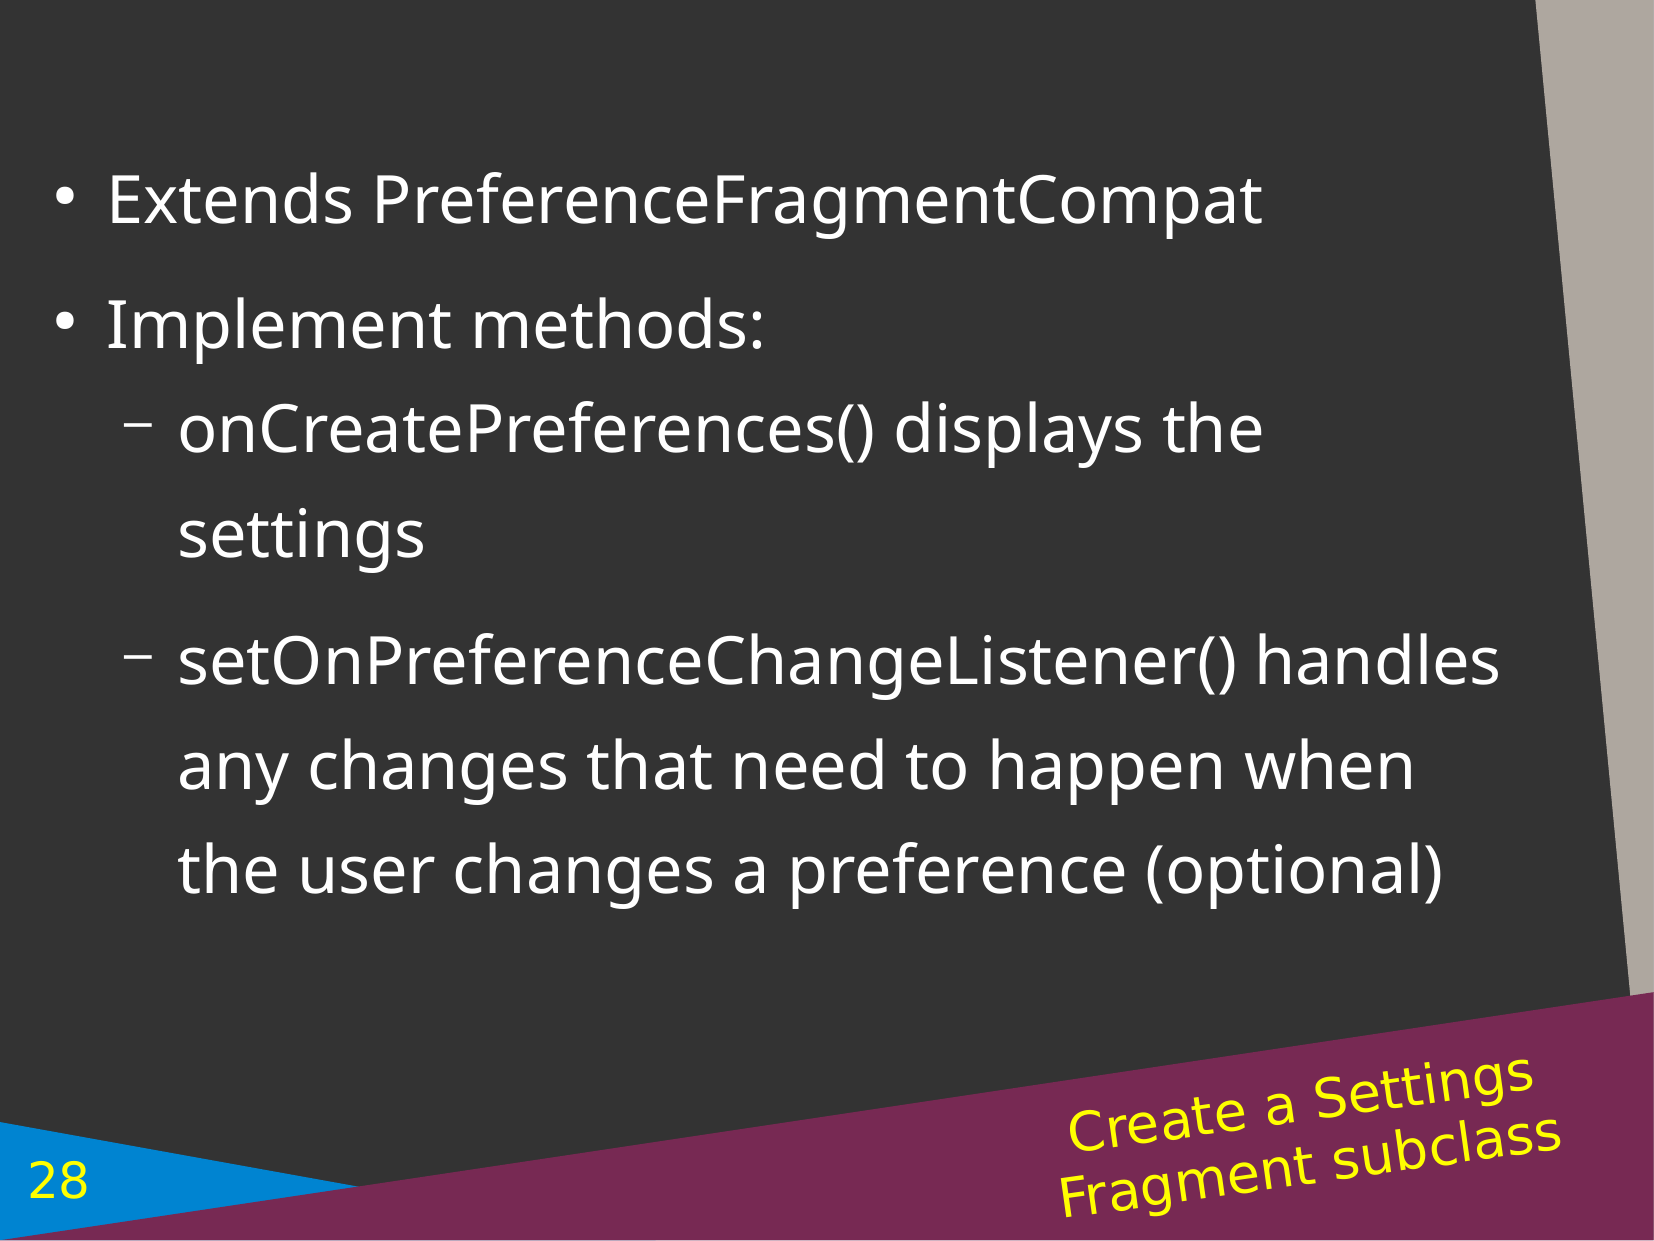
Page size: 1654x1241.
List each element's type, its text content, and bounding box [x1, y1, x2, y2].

title Create a Settings Fragment subclass [956, 995, 1654, 1241]
list Extends PreferenceFragmentCompat Implement methods: onCreatePreferences() displays the settings setOnPreferenceChangeListener() handles any changes that need to happen when the user changes a preference (optional) [35, 59, 1524, 993]
